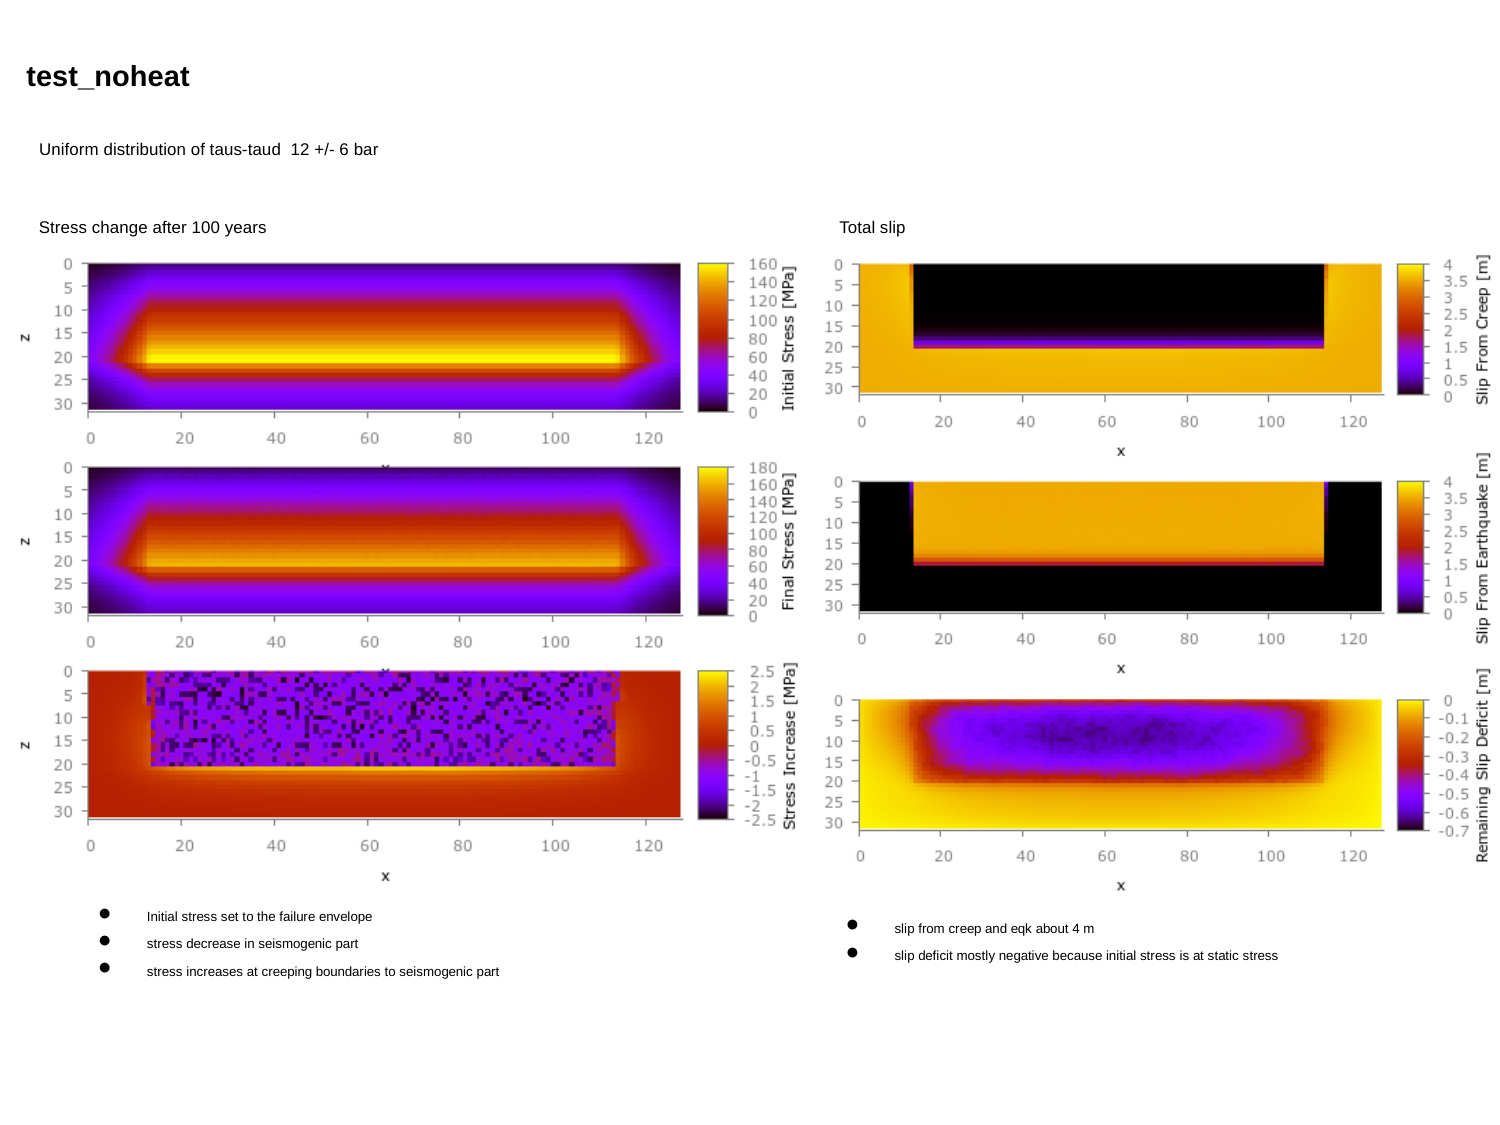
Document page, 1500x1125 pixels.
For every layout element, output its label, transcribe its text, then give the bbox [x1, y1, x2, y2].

title test_noheat [11, 19, 1086, 112]
picture [0, 243, 1500, 896]
text_box Stress change after 100 years [24, 189, 466, 244]
text_box Total slip [824, 189, 1267, 244]
text_box slip from creep and eqk about 4 m slip deficit mostly negative because initial stress is at static stress [804, 895, 1448, 1101]
list Uniform distribution of taus-taud 12 +/- 6 bar [24, 111, 1425, 185]
text_box Initial stress set to the failure envelope stress decrease in seismogenic part stress increases at creeping boundaries to seismogenic part [56, 883, 700, 1089]
